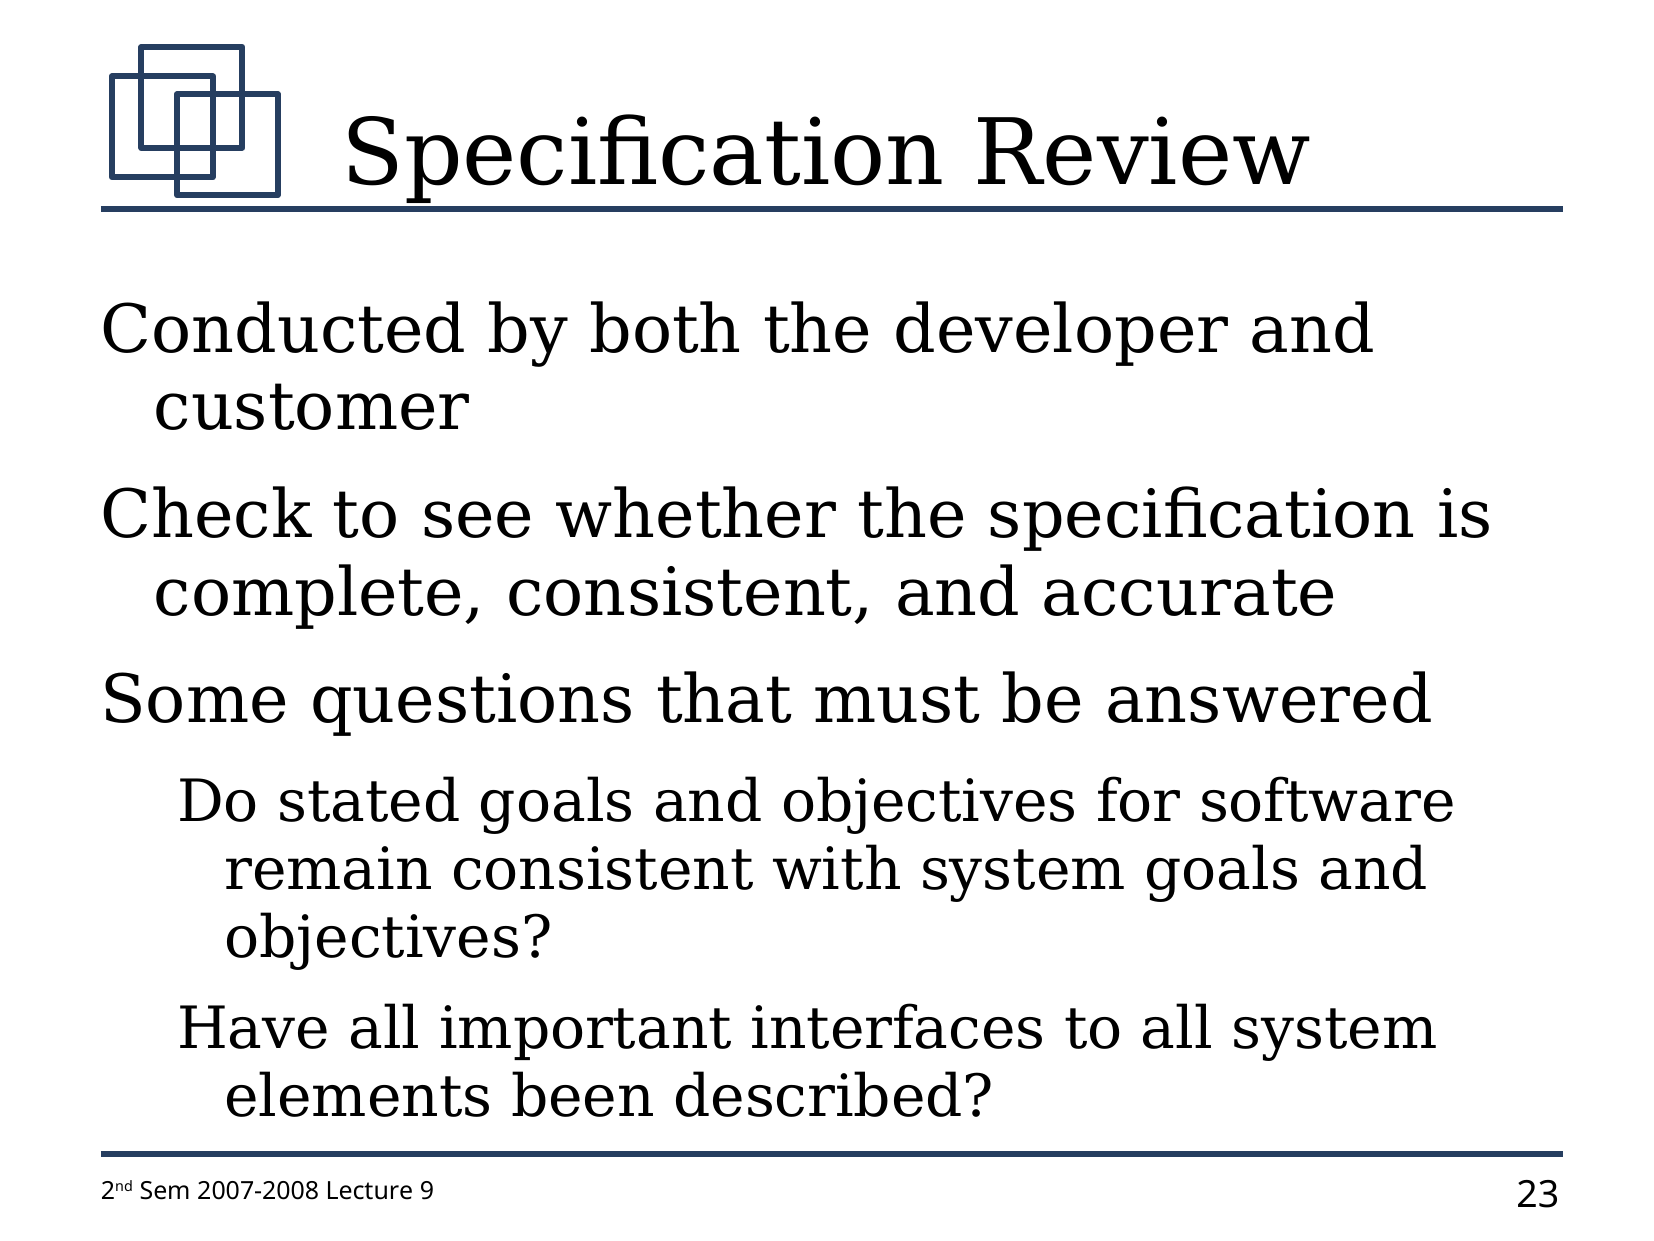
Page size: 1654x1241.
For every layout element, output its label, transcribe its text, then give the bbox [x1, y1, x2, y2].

list Conducted by both the developer and customer Check to see whether the specification is complete, consistent, and accurate Some questions that must be answered Do stated goals and objectives for software remain consistent with system goals and objectives? Have all important interfaces to all system elements been described? [82, 290, 1571, 1131]
title Specification Review [82, 49, 1571, 257]
